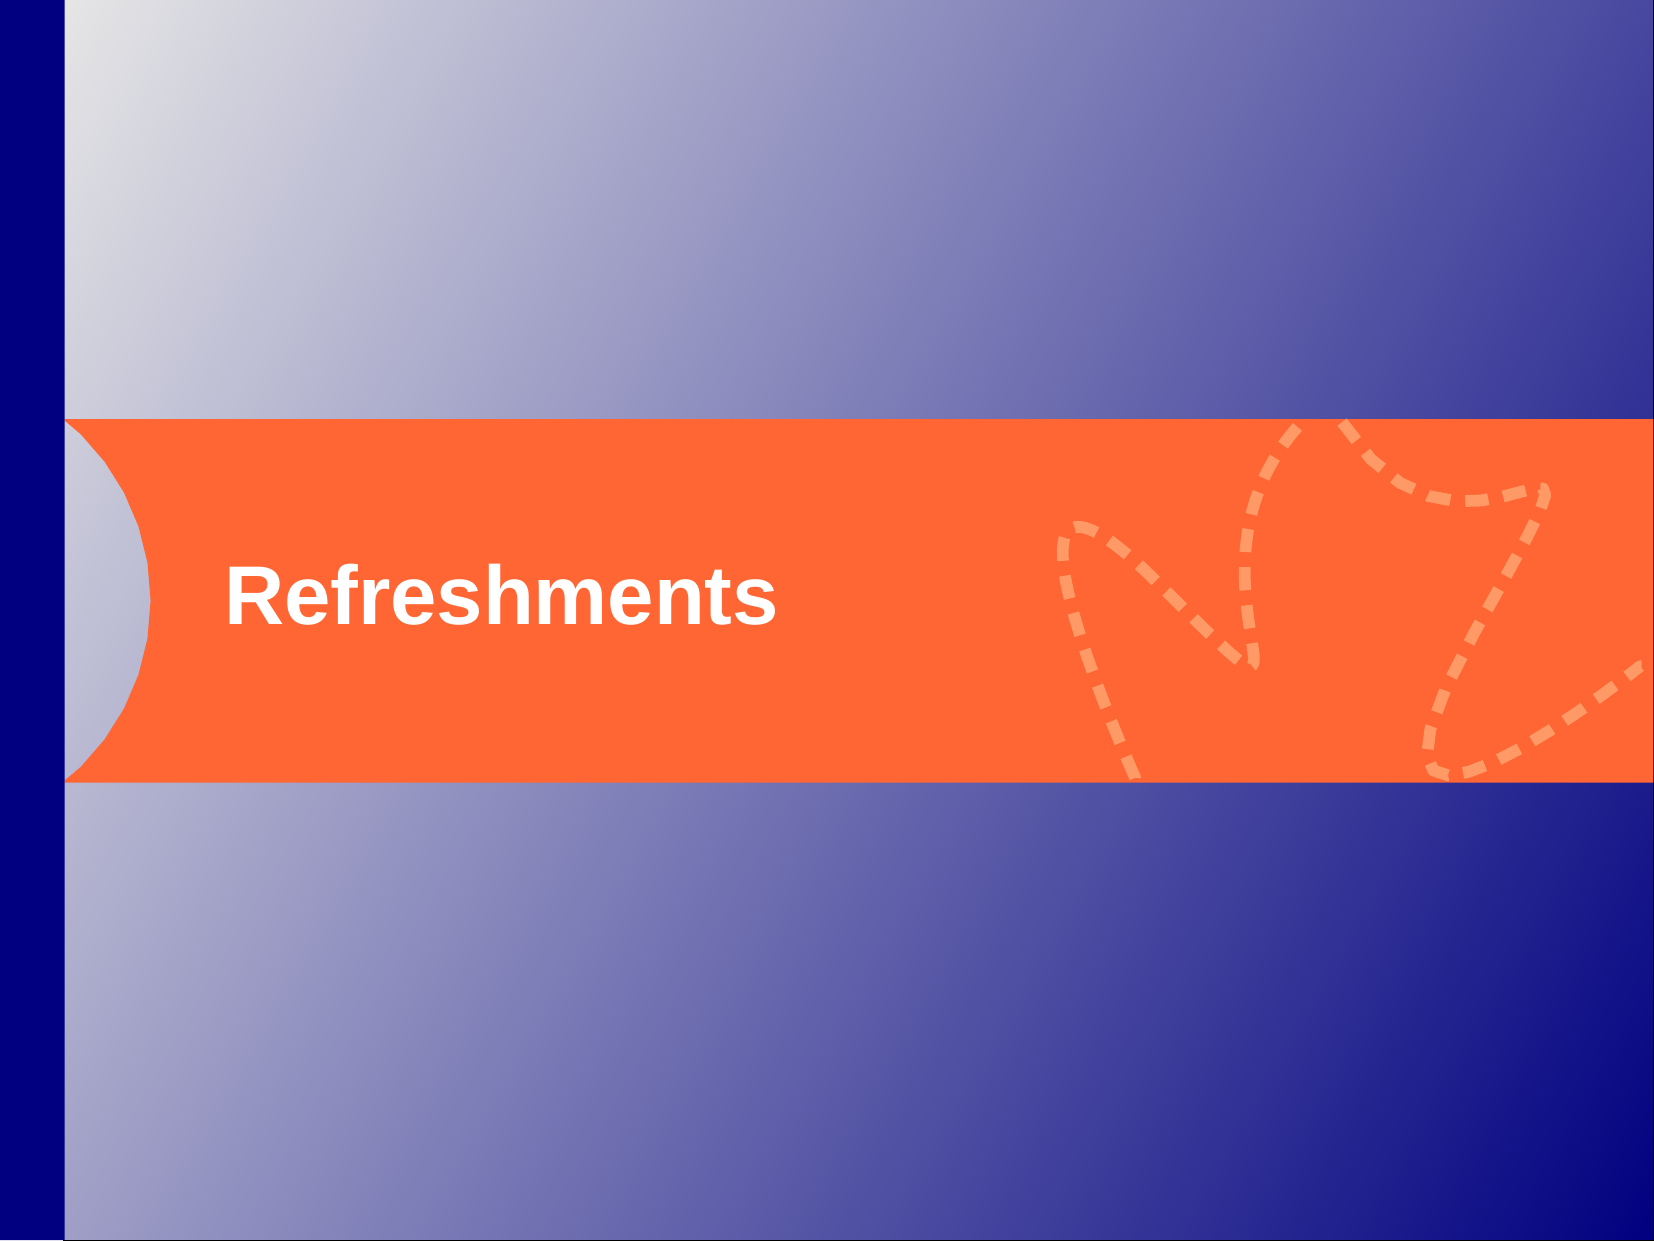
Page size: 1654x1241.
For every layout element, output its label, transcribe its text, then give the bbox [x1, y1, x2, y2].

title Refreshments [224, 497, 1093, 704]
